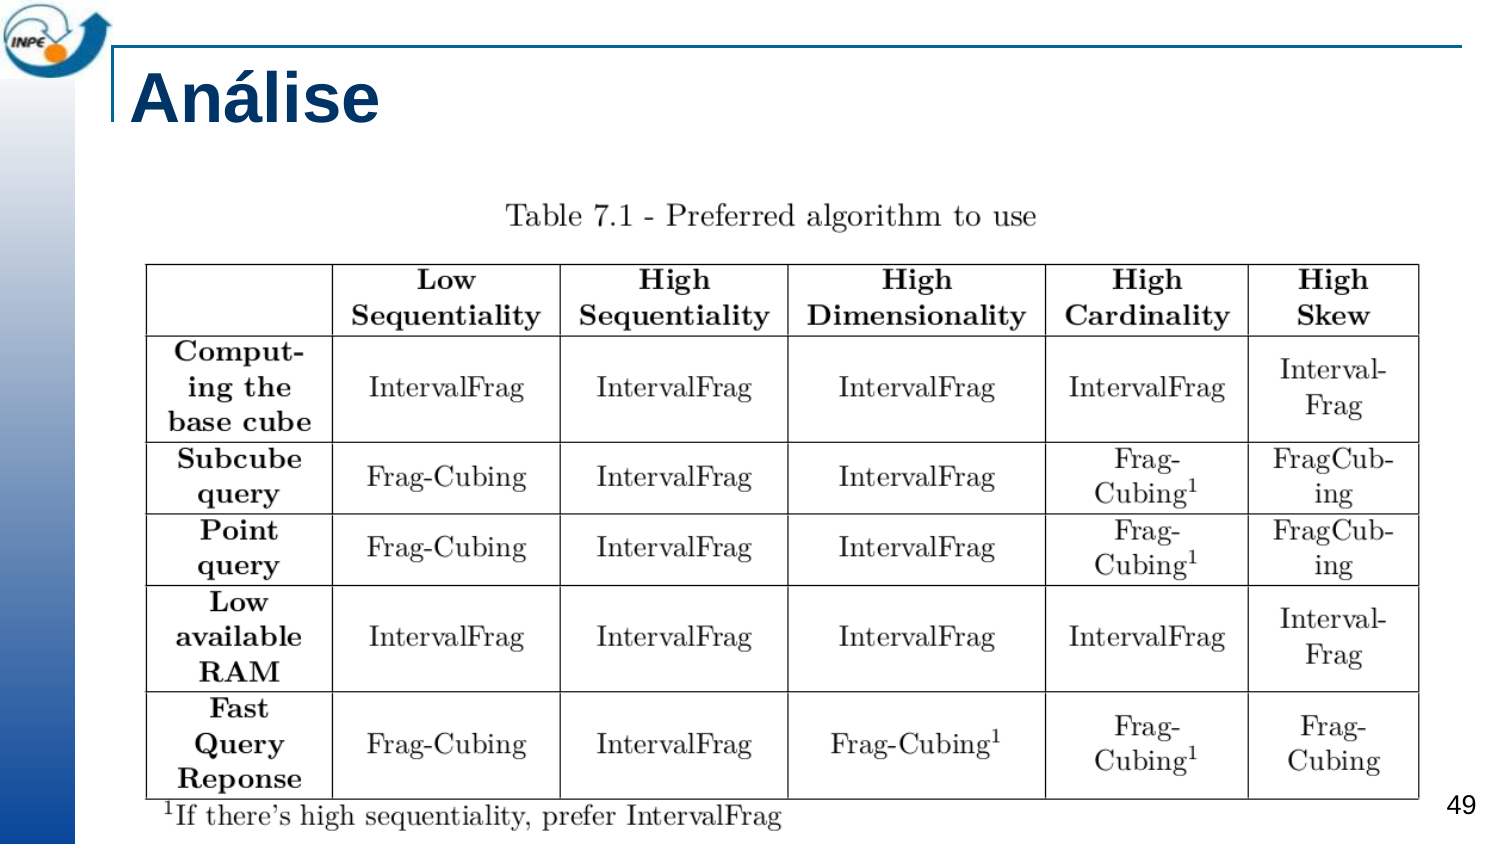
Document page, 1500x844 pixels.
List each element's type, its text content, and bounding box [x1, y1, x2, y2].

title Análise [112, 46, 1450, 141]
slide_number <number> [1429, 779, 1494, 844]
picture [0, 0, 113, 79]
picture [134, 190, 1429, 844]
